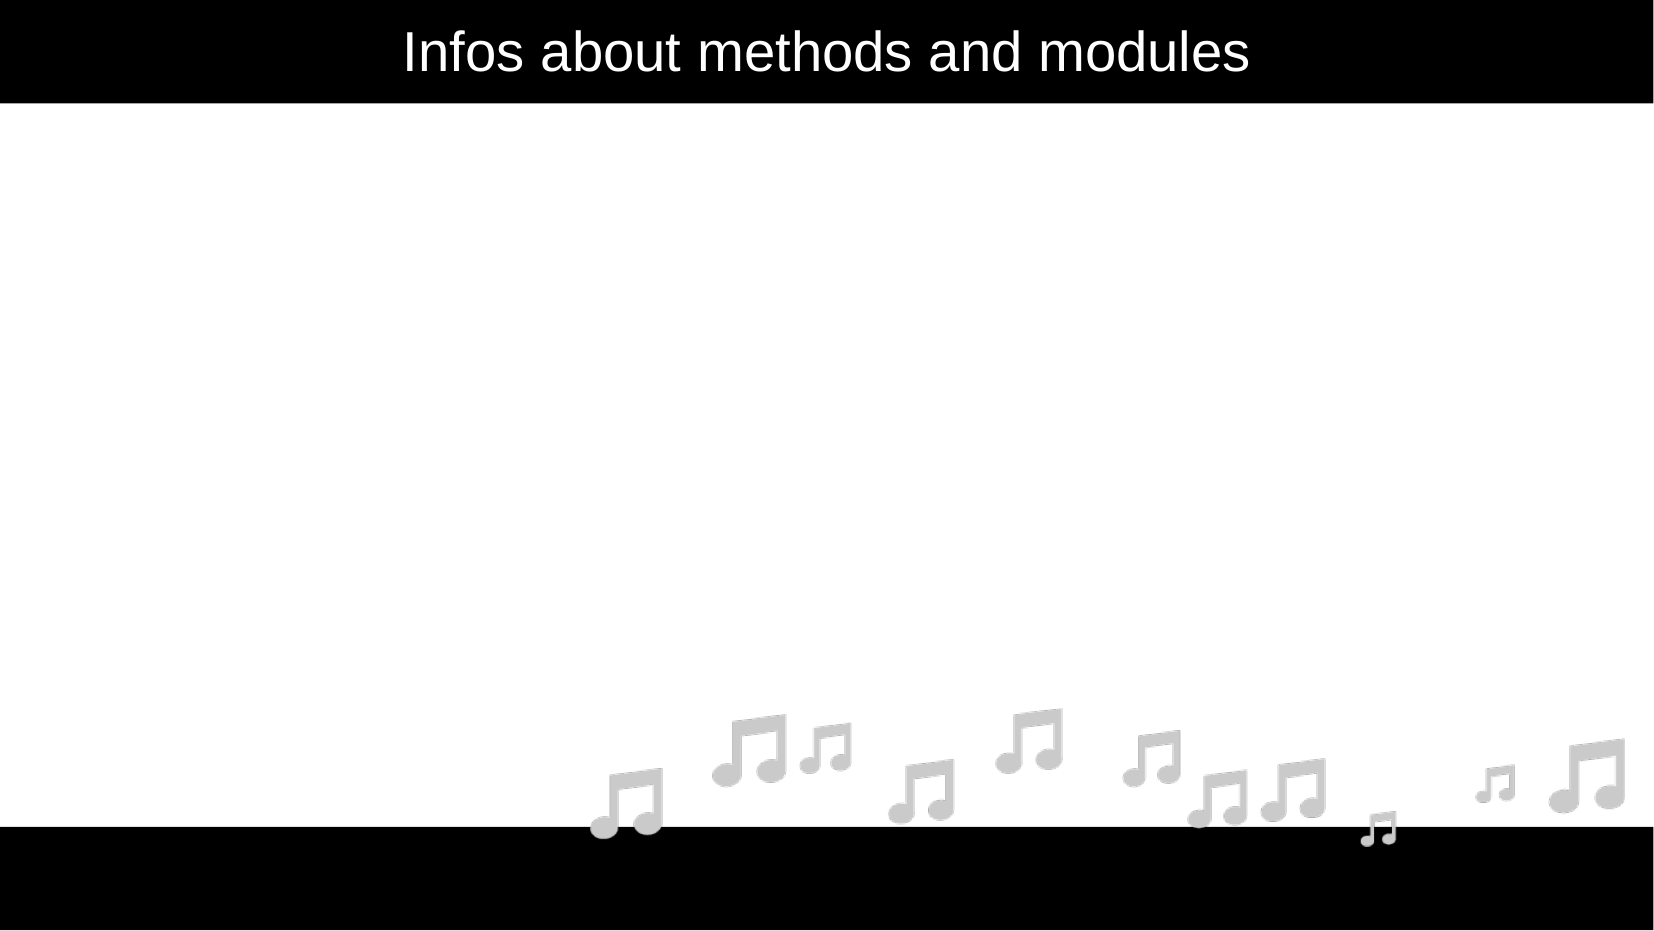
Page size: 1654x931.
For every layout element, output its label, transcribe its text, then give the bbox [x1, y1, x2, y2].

title Infos about methods and modules [59, 6, 1595, 98]
